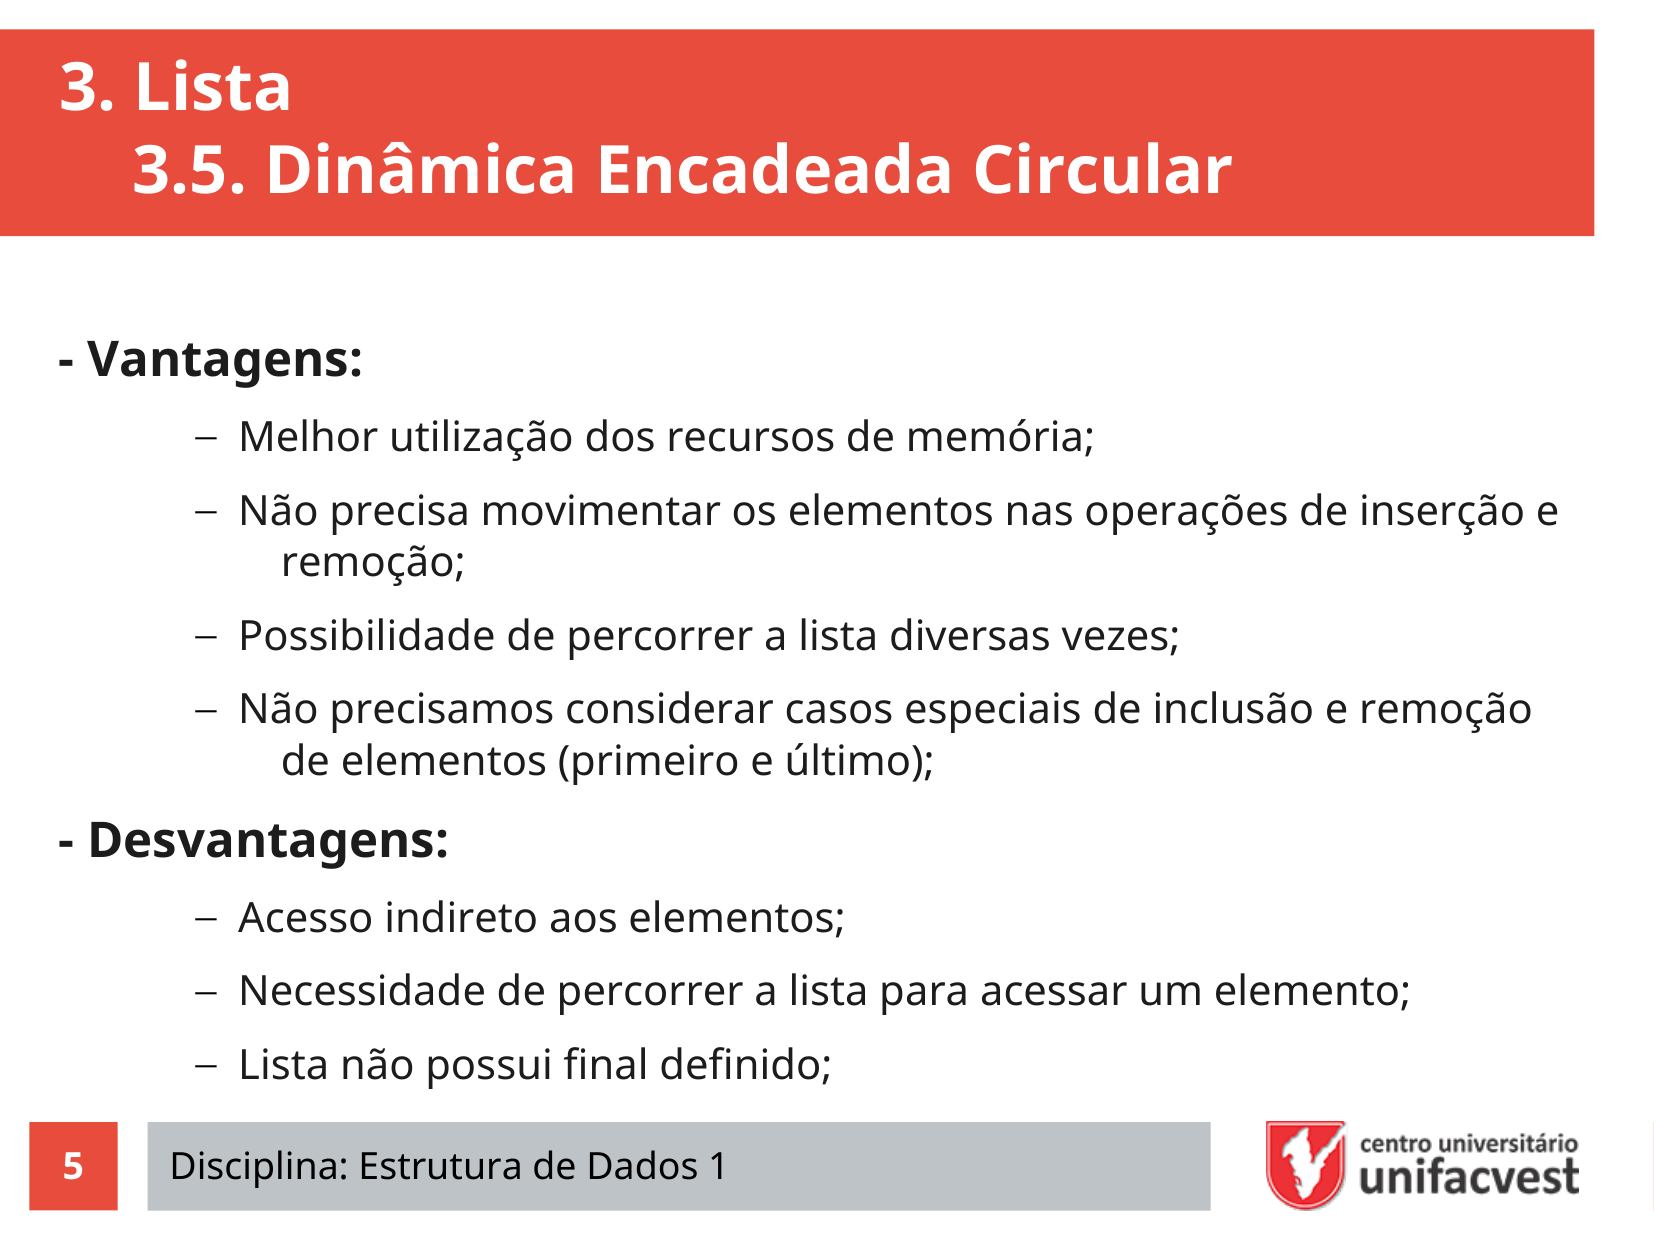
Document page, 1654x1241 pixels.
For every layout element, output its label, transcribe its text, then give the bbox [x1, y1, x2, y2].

text_box [1238, 1120, 1654, 1212]
picture [1266, 1121, 1579, 1211]
list - Vantagens: Melhor utilização dos recursos de memória; Não precisa movimentar os elementos nas operações de inserção e remoção; Possibilidade de percorrer a lista diversas vezes; Não precisamos considerar casos especiais de inclusão e remoção de elementos (primeiro e último); - Desvantagens: Acesso indireto aos elementos; Necessidade de percorrer a lista para acessar um elemento; Lista não possui final definido; [59, 324, 1566, 1093]
text_box Disciplina: Estrutura de Dados 1 [154, 1132, 1205, 1196]
title 3. Lista 3.5. Dinâmica Encadeada Circular [59, 59, 1595, 207]
